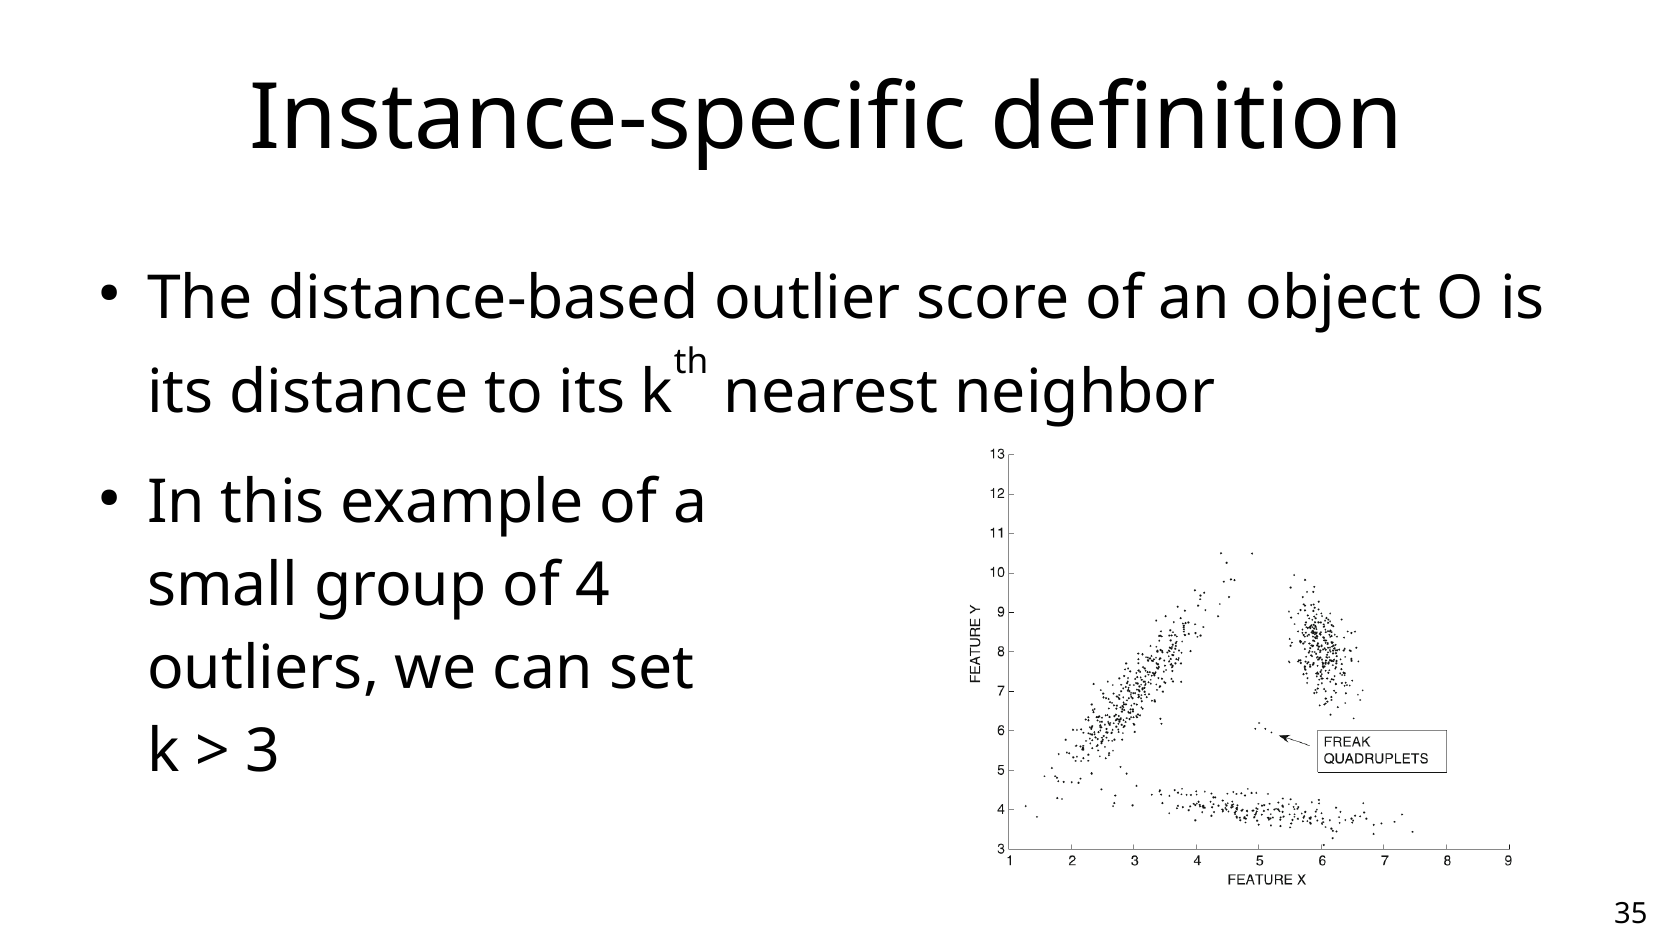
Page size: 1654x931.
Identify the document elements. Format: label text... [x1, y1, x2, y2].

picture [961, 438, 1520, 894]
title Instance-specific definition [82, 1, 1571, 226]
list The distance-based outlier score of an object O is its distance to its kth nearest neighbor In this example of a small group of 4 outliers, we can set k > 3 [82, 253, 1571, 793]
